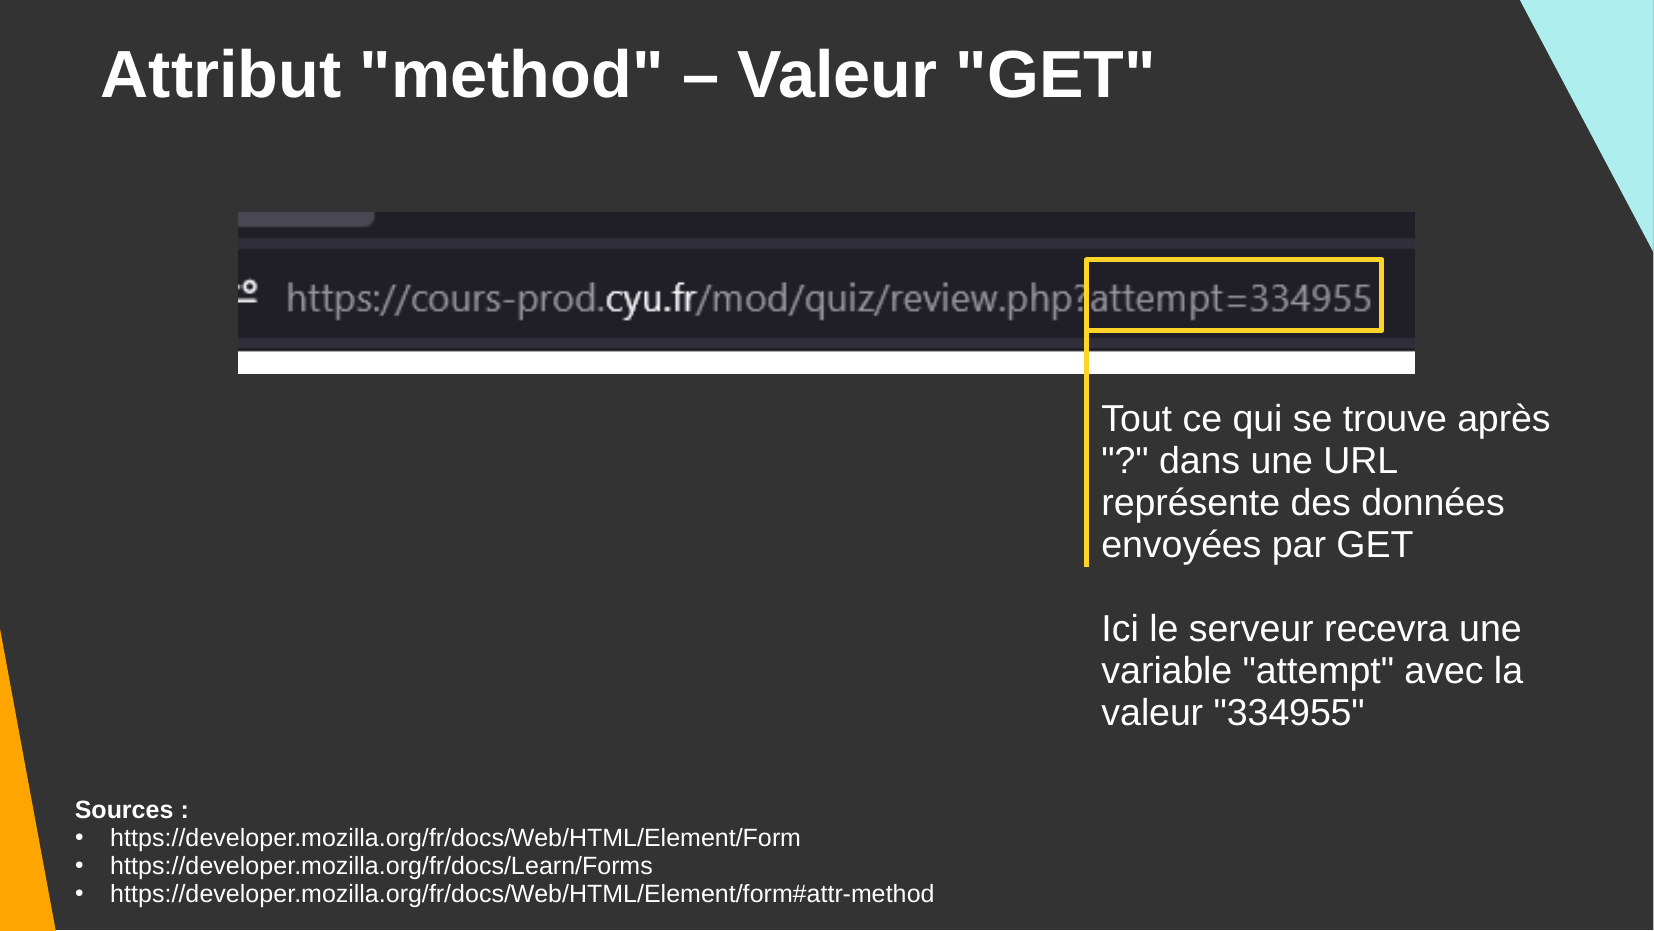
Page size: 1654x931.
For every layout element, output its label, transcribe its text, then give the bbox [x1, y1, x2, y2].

text_box Sources : https://developer.mozilla.org/fr/docs/Web/HTML/Element/Form https://developer.mozilla.org/fr/docs/Learn/Forms https://developer.mozilla.org/fr/docs/Web/HTML/Element/form#attr-method [60, 788, 1546, 916]
text_box [0, 628, 56, 931]
title Attribut "method" – Valeur "GET" [82, 37, 1571, 114]
picture [238, 212, 1415, 374]
text_box [1519, 0, 1654, 254]
picture [1089, 262, 1379, 328]
text_box Tout ce qui se trouve après "?" dans une URL représente des données envoyées par GET Ici le serveur recevra une variable "attempt" avec la valeur "334955" [1086, 389, 1571, 827]
